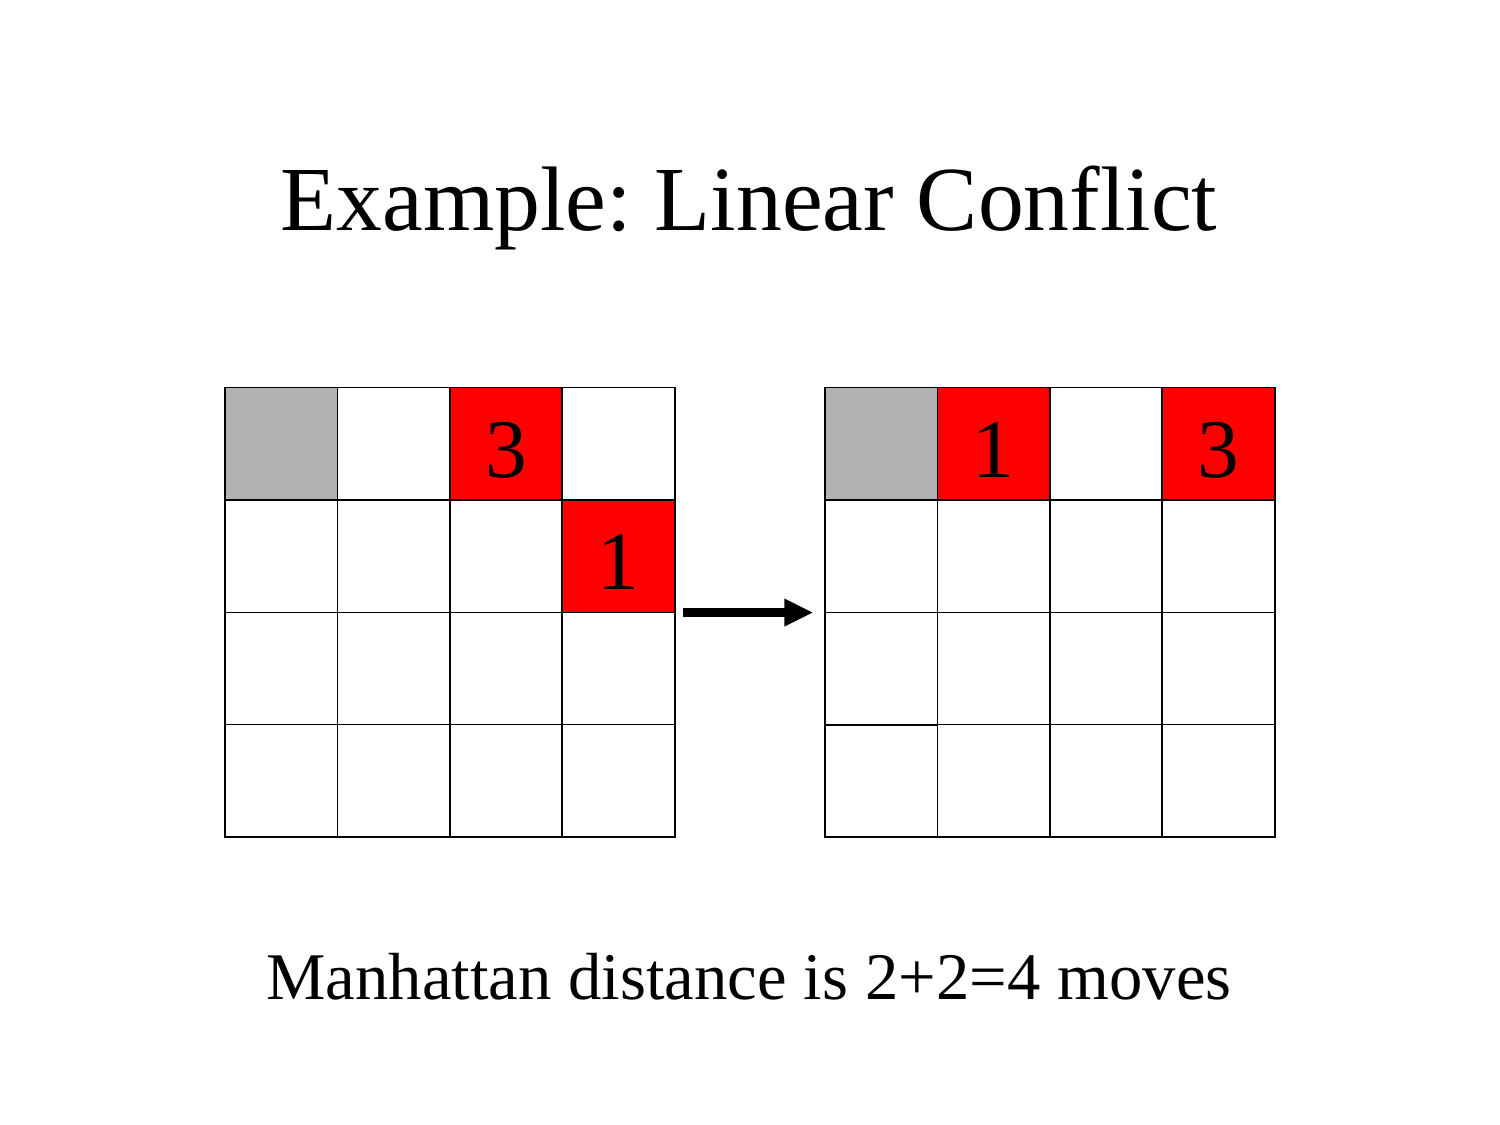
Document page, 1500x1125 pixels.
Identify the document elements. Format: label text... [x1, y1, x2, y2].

text_box [824, 387, 937, 499]
text_box [224, 387, 338, 499]
text_box 1 [563, 501, 674, 612]
text_box 1 [937, 387, 1050, 499]
text_box 3 [1163, 388, 1274, 499]
text_box 3 [451, 388, 561, 499]
text_box Example: Linear Conflict [112, 99, 1388, 288]
text_box Manhattan distance is 2+2=4 moves [212, 924, 1288, 1021]
